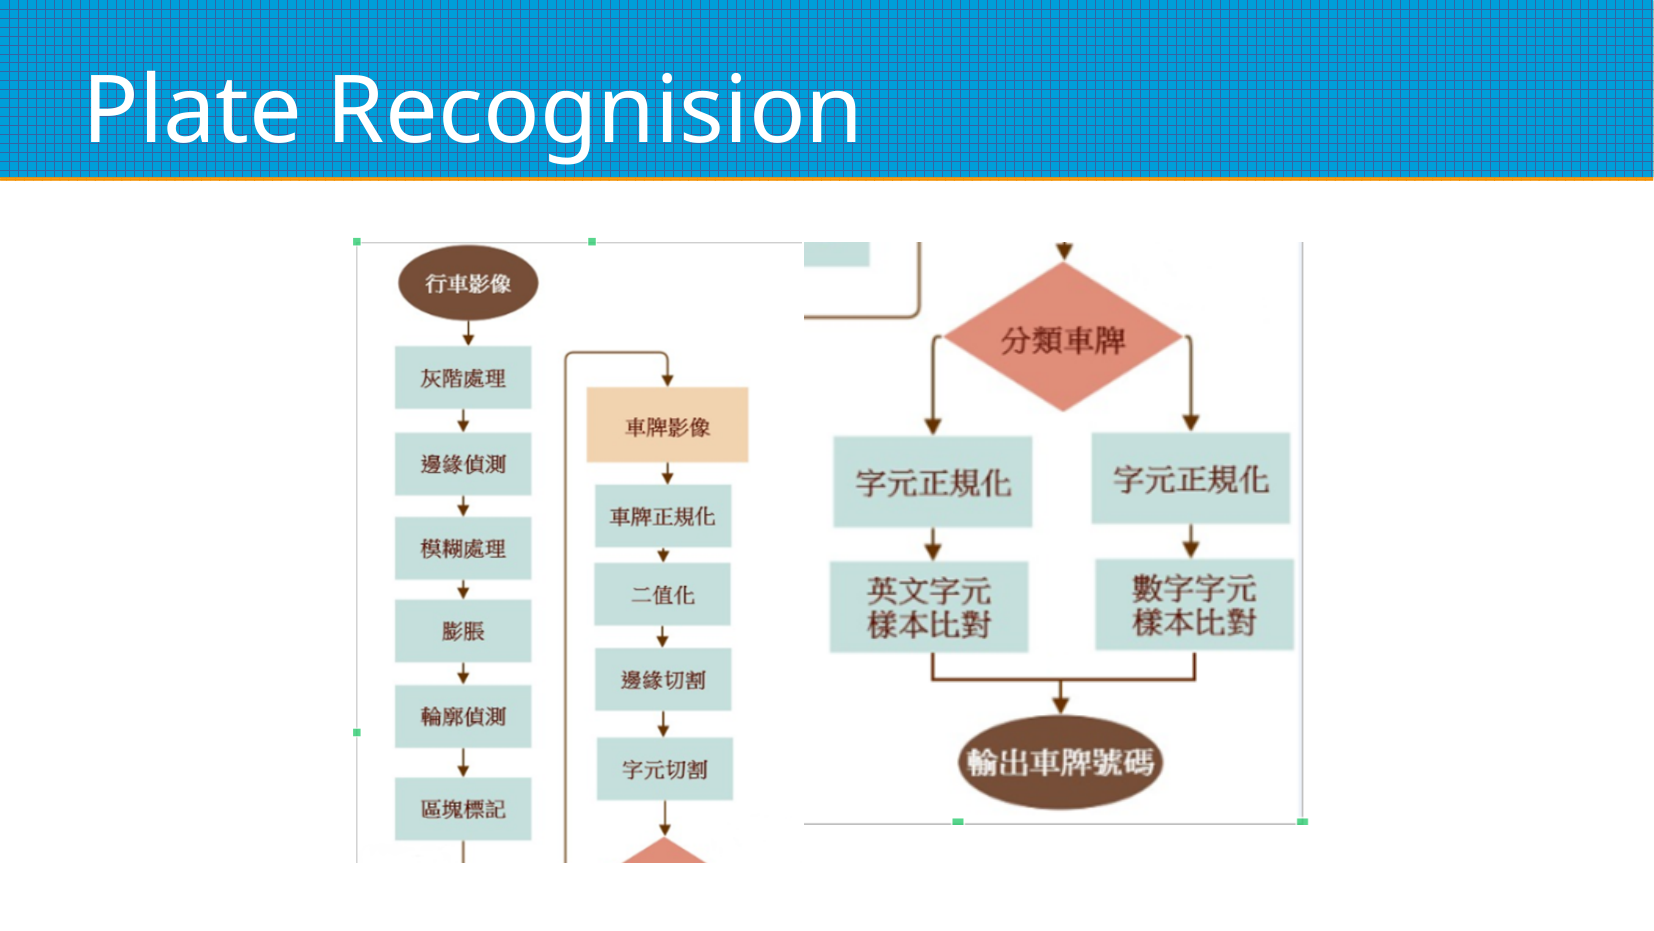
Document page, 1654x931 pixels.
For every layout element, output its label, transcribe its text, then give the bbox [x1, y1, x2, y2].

picture [337, 224, 802, 863]
title Plate Recognision [82, 14, 1571, 171]
picture [804, 242, 1313, 826]
